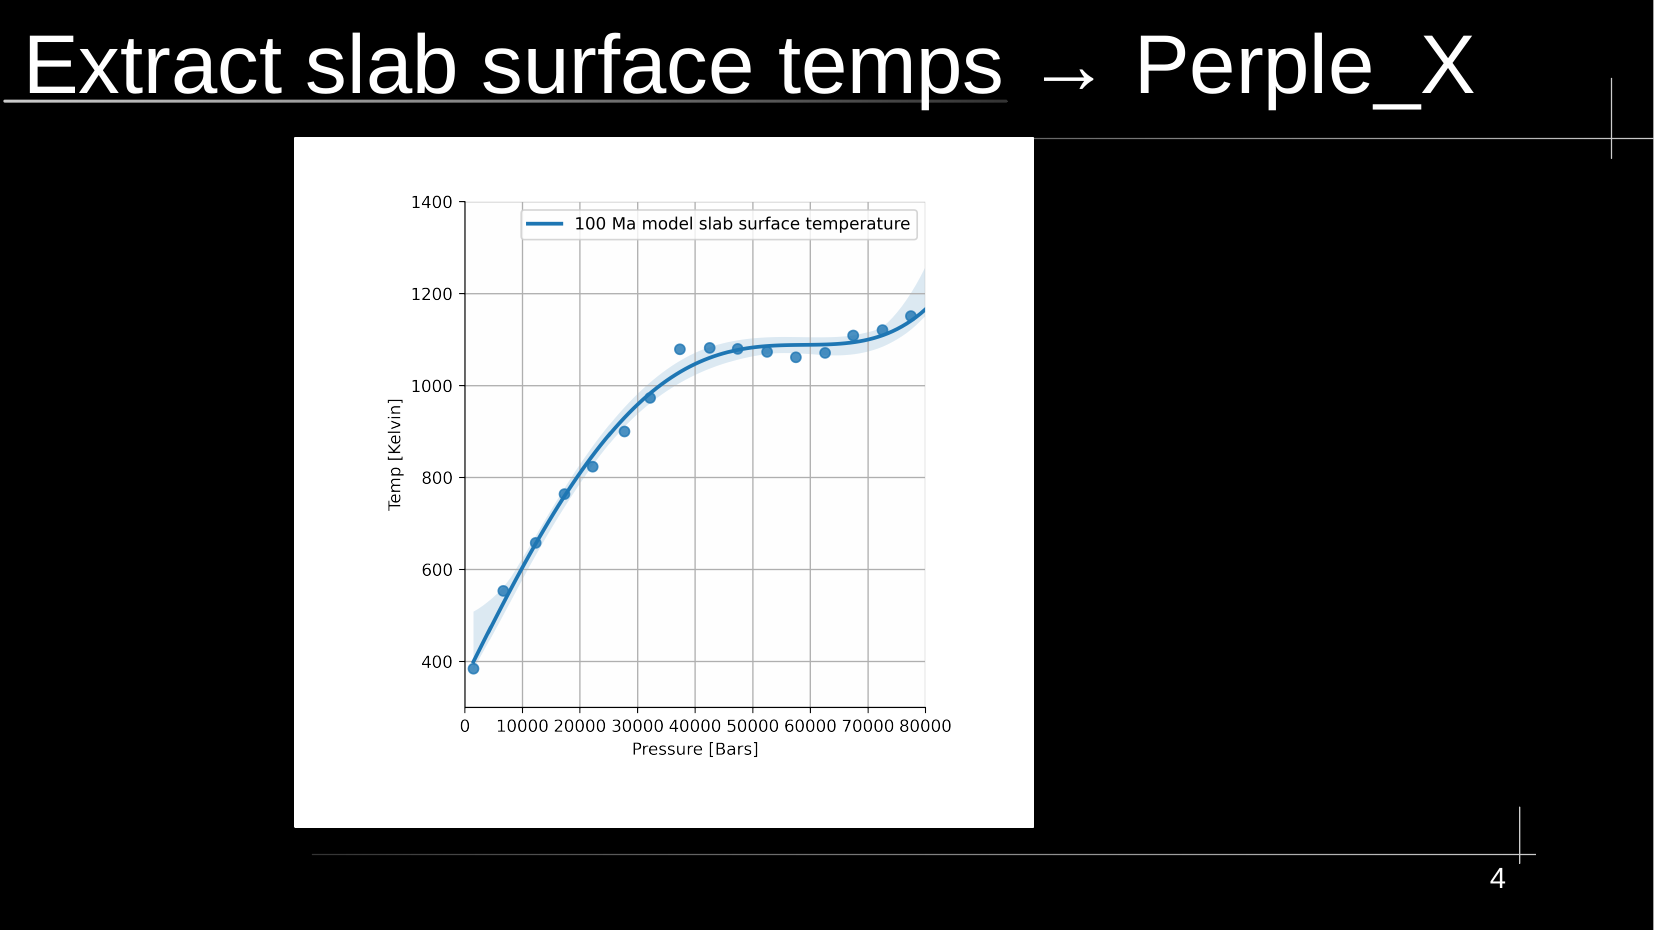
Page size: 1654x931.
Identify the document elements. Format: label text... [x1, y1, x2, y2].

text_box [295, 138, 1034, 827]
picture [369, 177, 970, 778]
title Extract slab surface temps → Perple_X [23, 11, 1589, 119]
